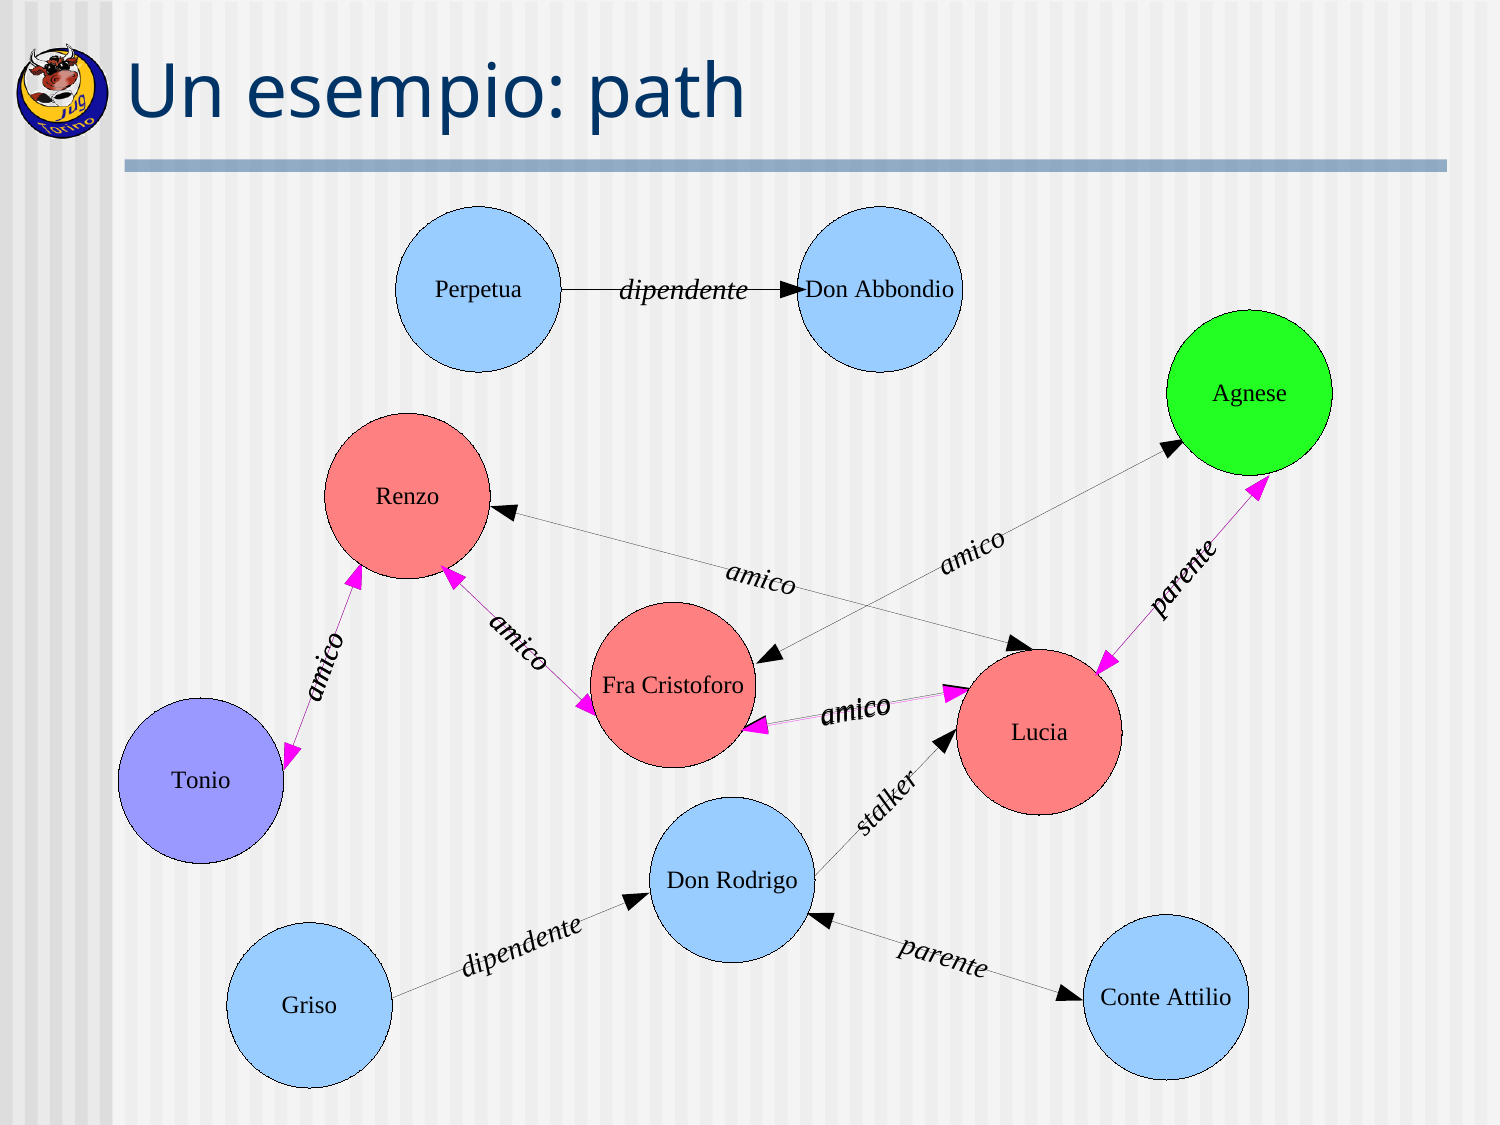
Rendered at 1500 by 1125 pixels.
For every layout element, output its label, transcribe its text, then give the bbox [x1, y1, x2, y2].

picture [5, 36, 119, 149]
text_box Agnese [1166, 309, 1333, 476]
text_box Griso [226, 922, 393, 1089]
text_box Tonio [118, 697, 284, 864]
text_box Fra Cristoforo [590, 602, 756, 768]
text_box Lucia [956, 649, 1123, 815]
text_box Conte Attilio [1083, 914, 1249, 1081]
text_box Perpetua [395, 206, 562, 373]
text_box Renzo [324, 413, 491, 579]
text_box Don Rodrigo [649, 797, 816, 963]
title Un esempio: path [124, 50, 1482, 138]
text_box Don Abbondio [797, 206, 963, 373]
